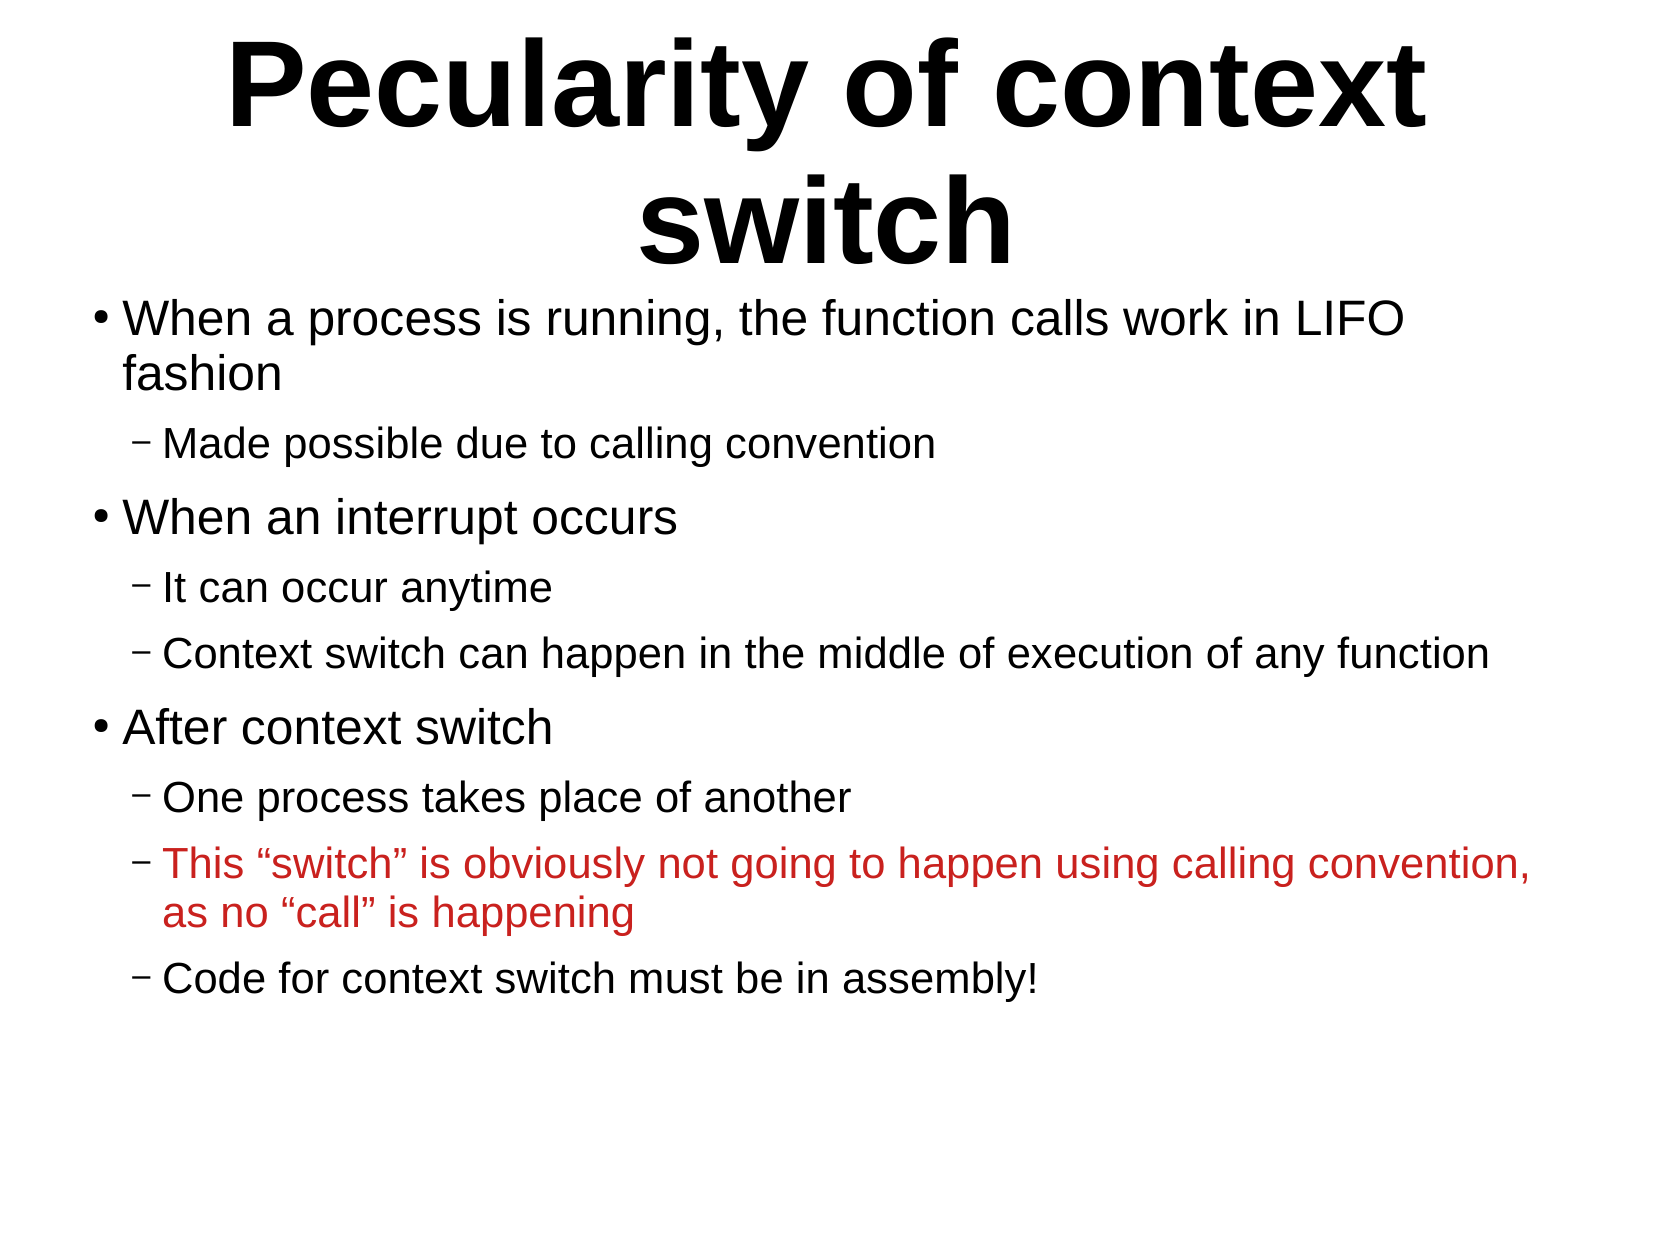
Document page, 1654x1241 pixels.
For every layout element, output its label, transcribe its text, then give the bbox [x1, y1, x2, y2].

list When a process is running, the function calls work in LIFO fashion Made possible due to calling convention When an interrupt occurs It can occur anytime Context switch can happen in the middle of execution of any function After context switch One process takes place of another This “switch” is obviously not going to happen using calling convention, as no “call” is happening Code for context switch must be in assembly! [82, 290, 1571, 1010]
title Pecularity of context switch [82, 16, 1571, 290]
